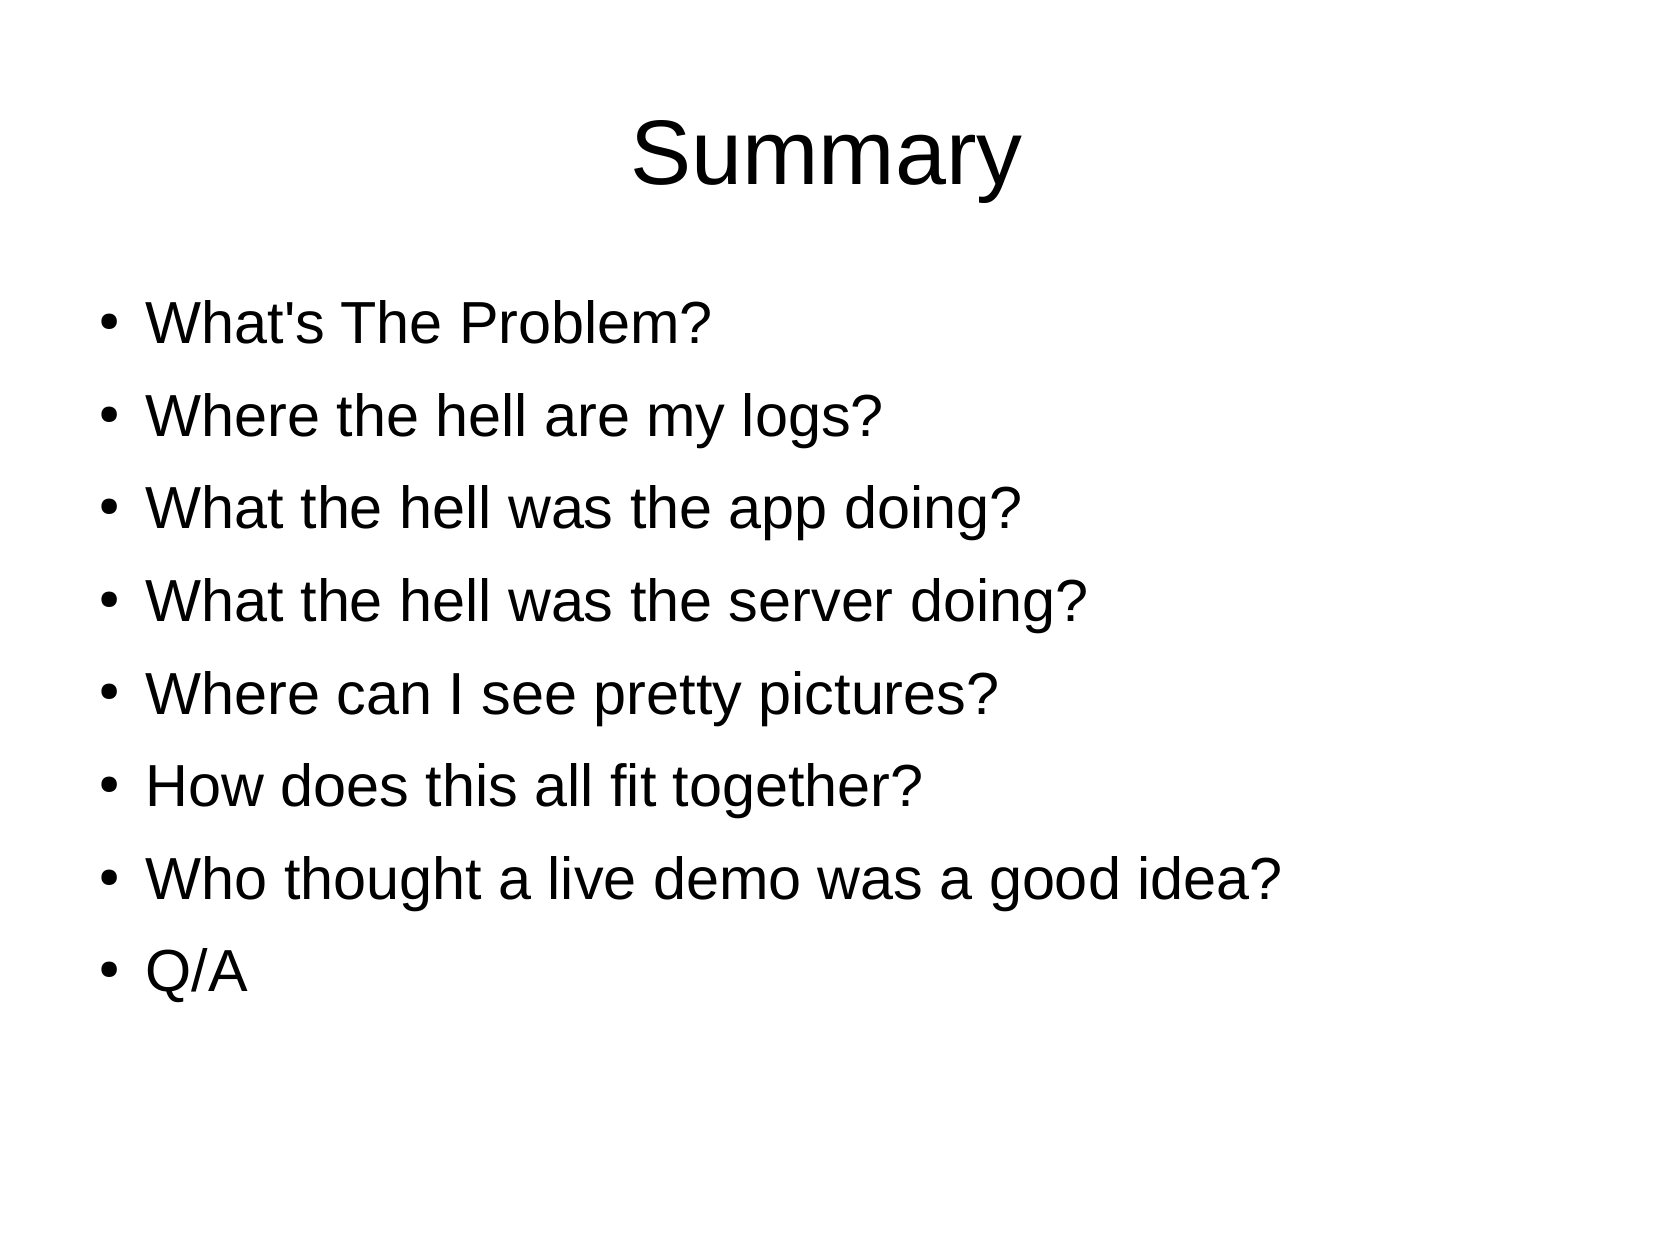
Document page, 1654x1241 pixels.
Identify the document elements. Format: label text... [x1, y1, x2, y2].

title Summary [82, 49, 1571, 257]
list What's The Problem? Where the hell are my logs? What the hell was the app doing? What the hell was the server doing? Where can I see pretty pictures? How does this all fit together? Who thought a live demo was a good idea? Q/A [82, 290, 1571, 1010]
